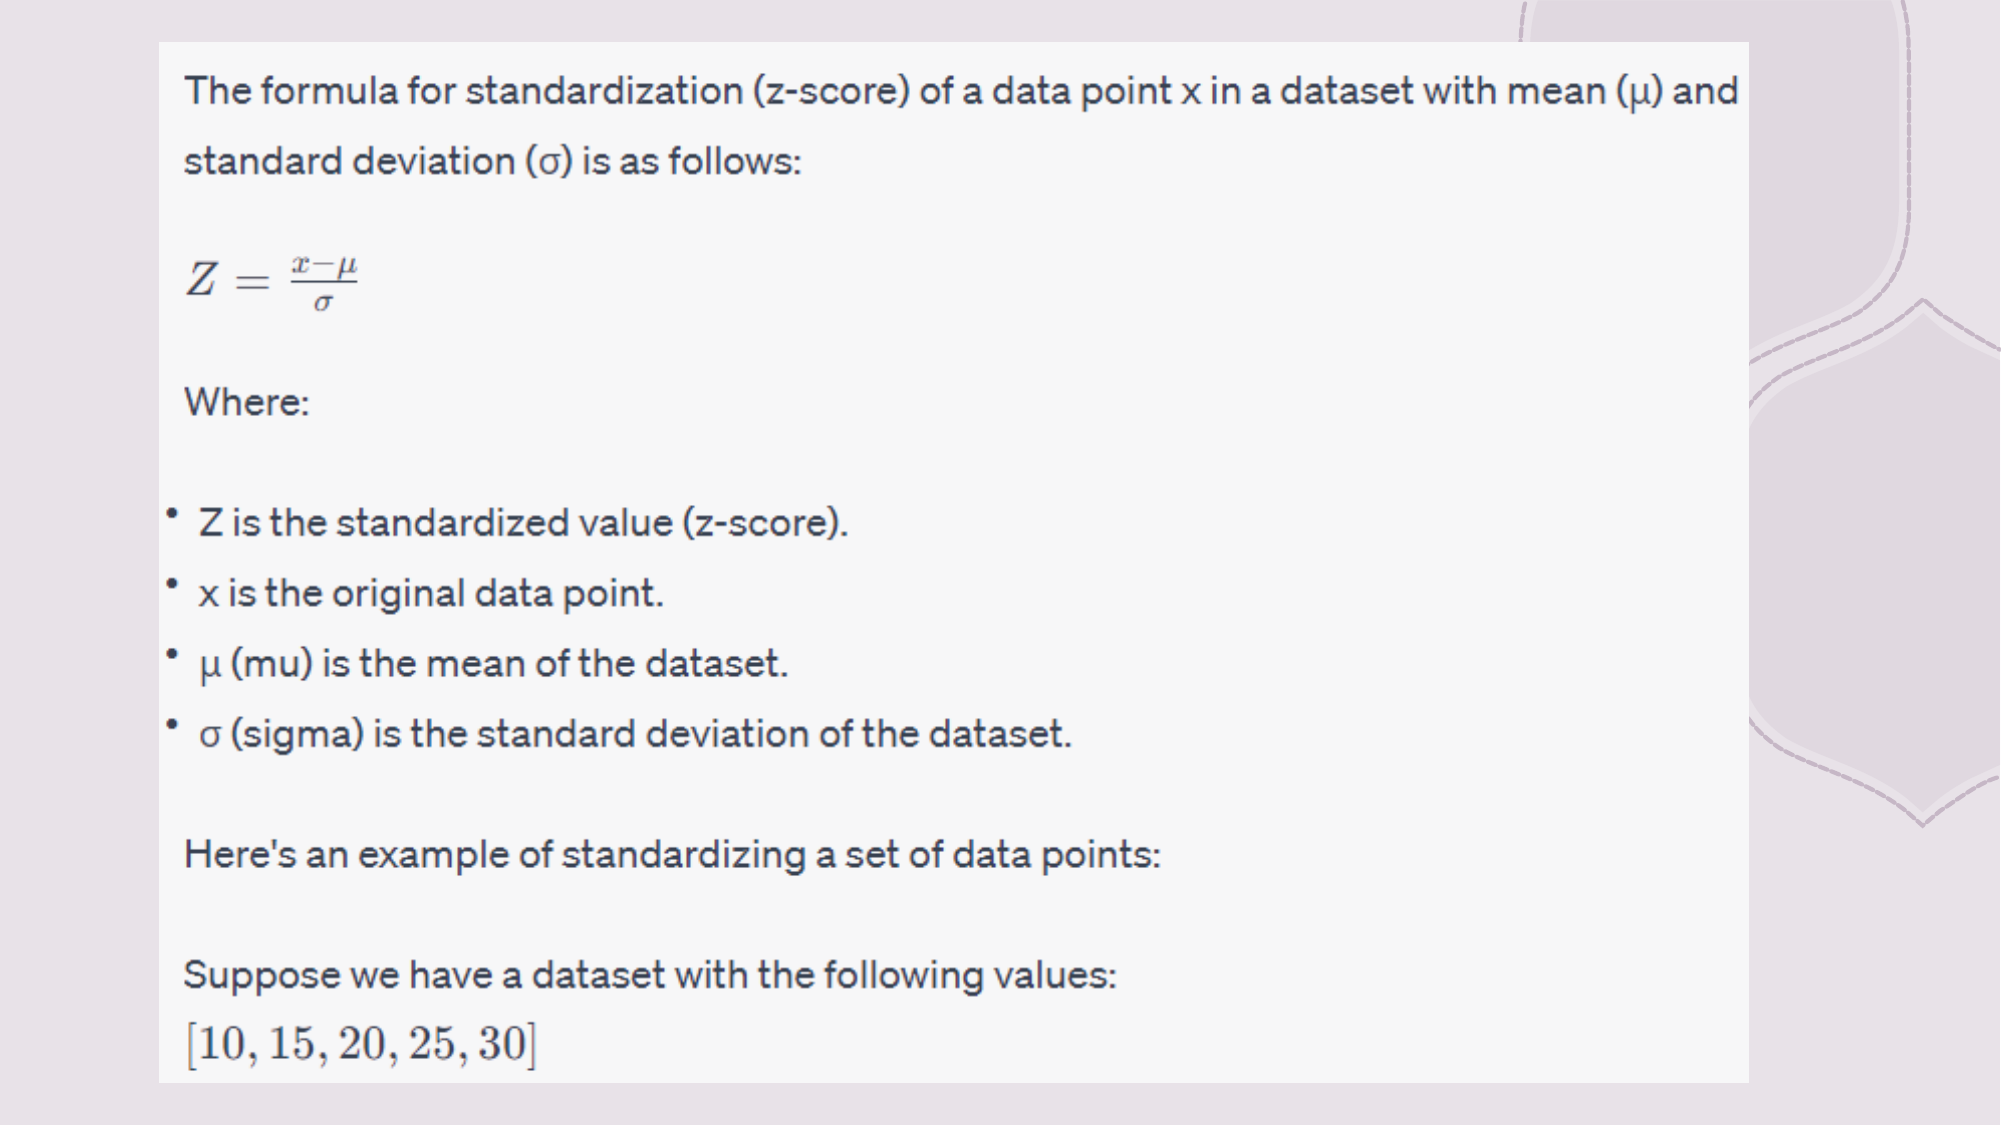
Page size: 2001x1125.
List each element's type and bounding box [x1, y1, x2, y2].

picture [159, 42, 1749, 1083]
